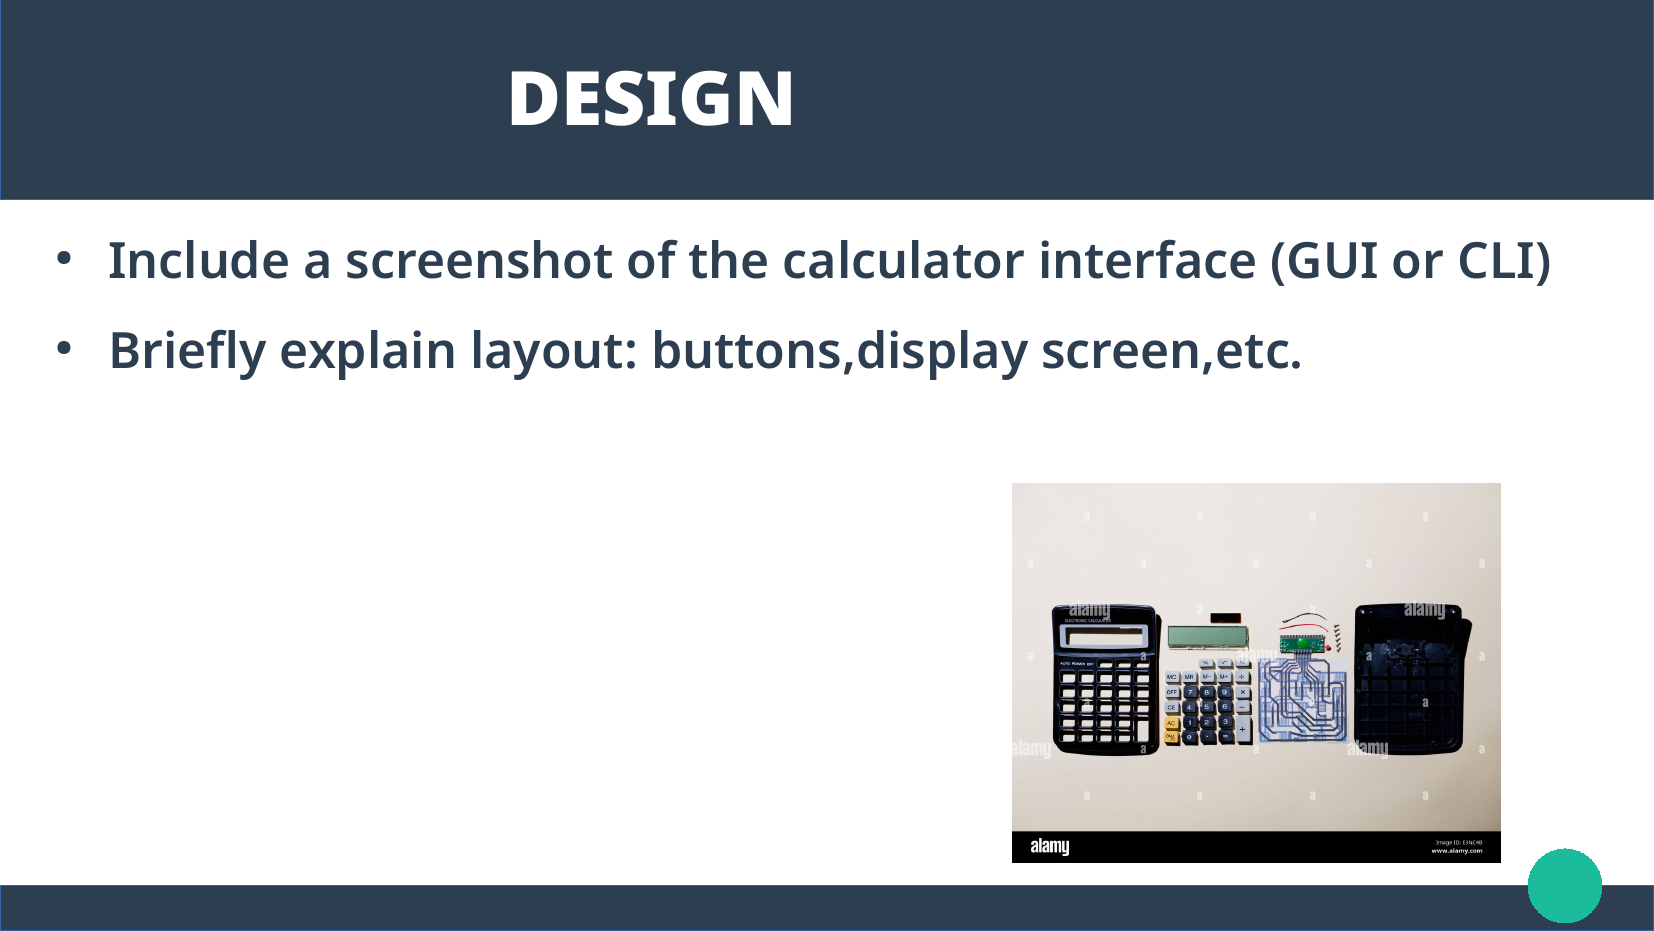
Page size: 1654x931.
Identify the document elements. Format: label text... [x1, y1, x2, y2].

picture [1012, 483, 1501, 863]
title DESIGN [59, 37, 1595, 155]
list Include a screenshot of the calculator interface (GUI or CLI) Briefly explain layout: buttons,display screen,etc. [37, 225, 1573, 788]
